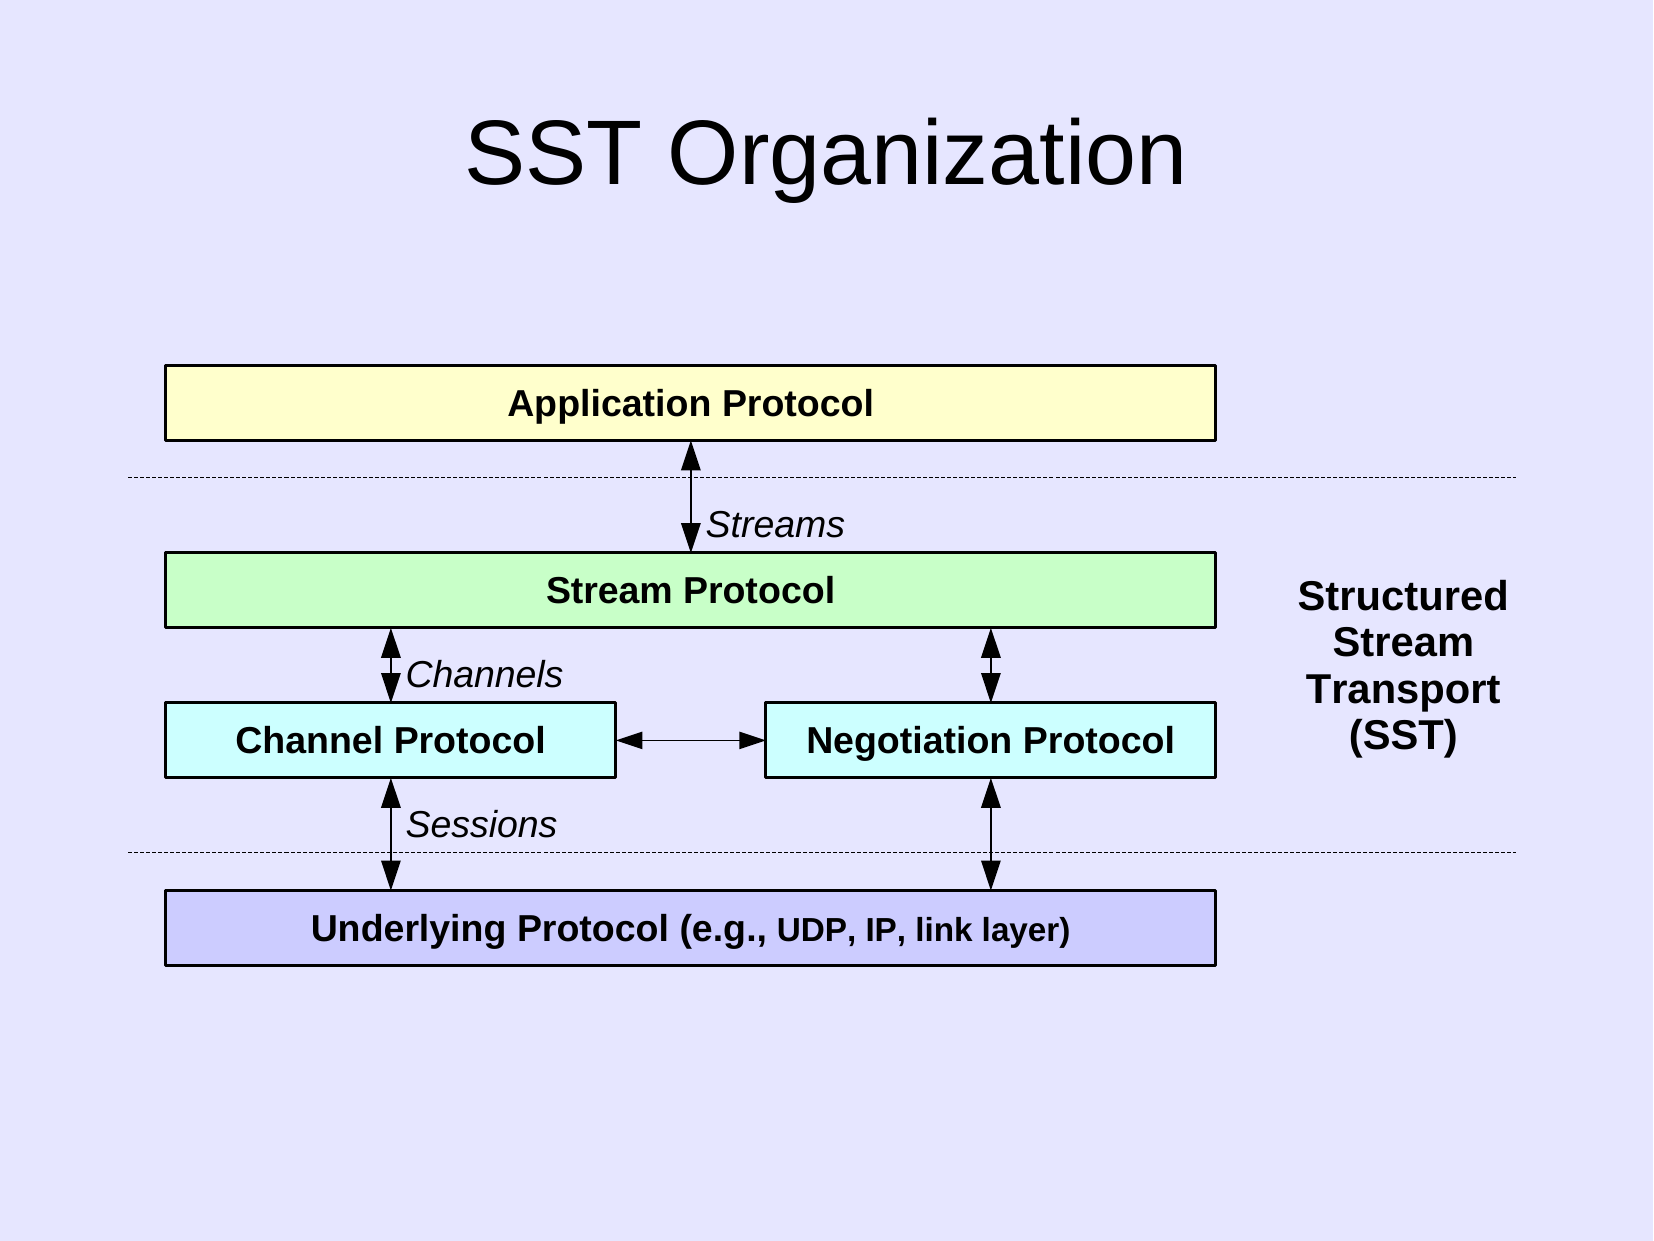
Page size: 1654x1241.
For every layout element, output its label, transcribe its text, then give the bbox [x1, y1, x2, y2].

text_box Stream Protocol [165, 552, 1216, 628]
text_box Underlying Protocol (e.g., UDP, IP, link layer) [165, 890, 1216, 966]
text_box Streams [690, 496, 916, 553]
text_box Channel Protocol [165, 702, 616, 778]
text_box Structured Stream Transport (SST) [1290, 477, 1516, 853]
title SST Organization [82, 49, 1571, 257]
text_box Channels [390, 646, 616, 703]
text_box Sessions [390, 796, 616, 853]
text_box Negotiation Protocol [765, 702, 1216, 778]
text_box Application Protocol [165, 365, 1216, 441]
